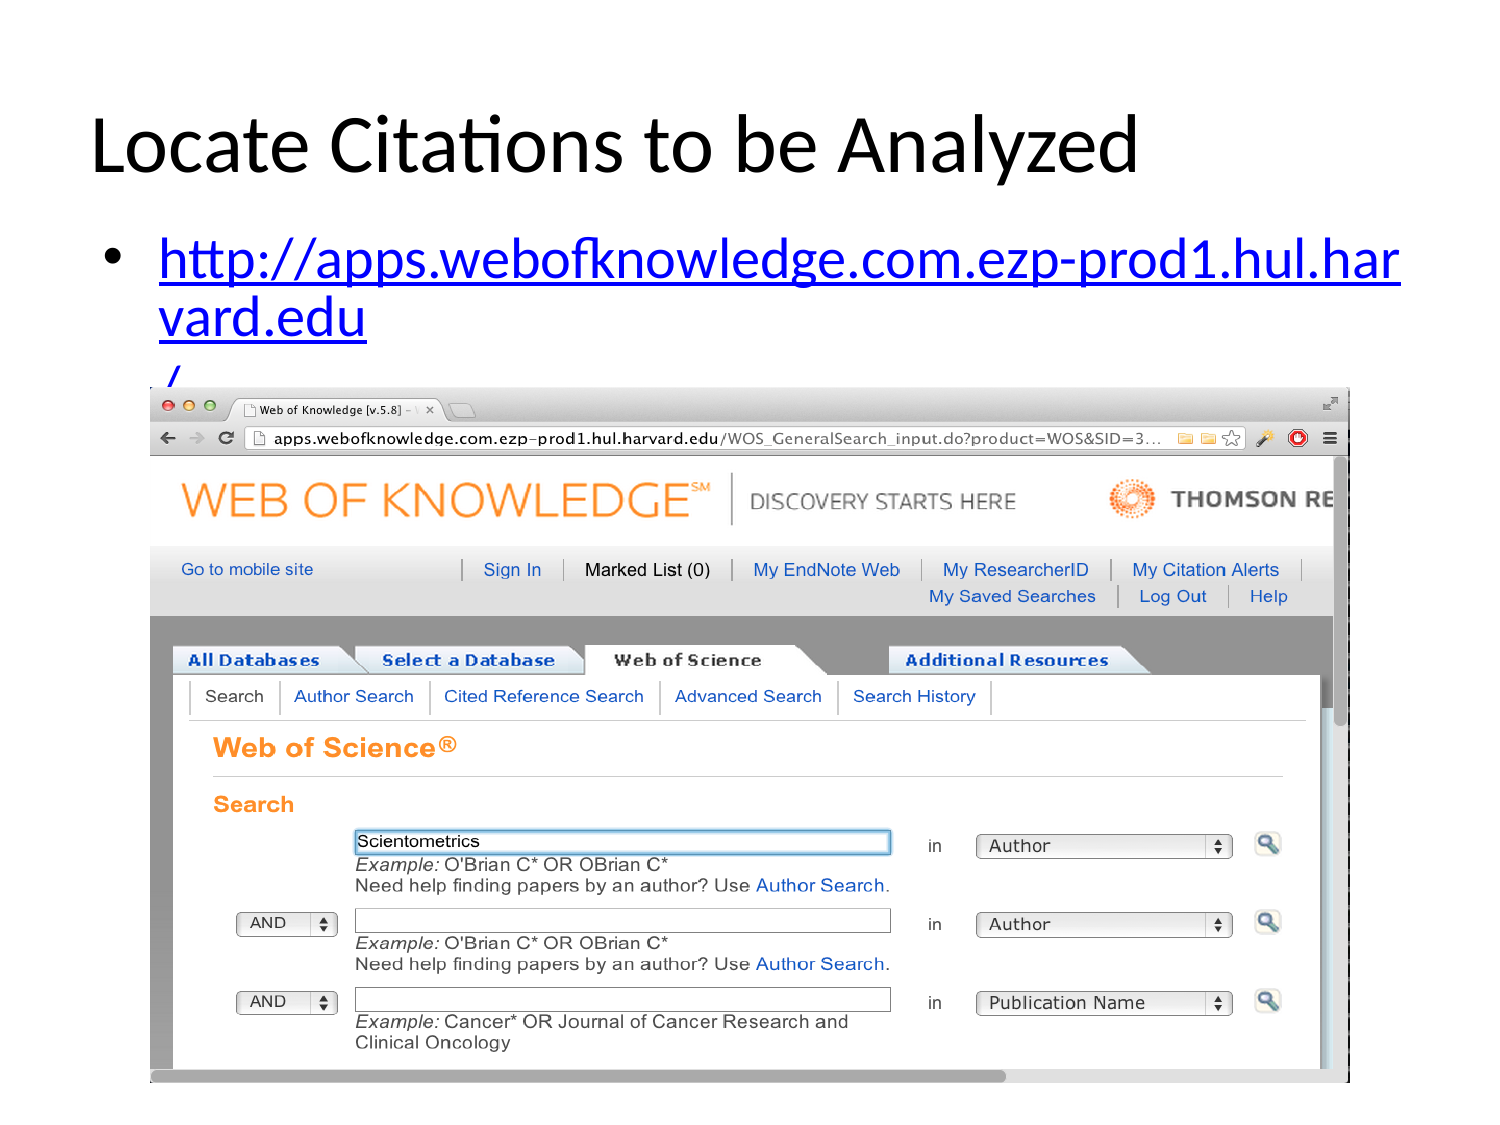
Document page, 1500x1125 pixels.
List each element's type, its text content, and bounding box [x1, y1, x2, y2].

title Locate Citations to be Analyzed [75, 45, 1425, 233]
picture [150, 387, 1350, 1083]
list http://apps.webofknowledge.com.ezp-prod1.hul.harvard.edu/ [87, 212, 1425, 400]
